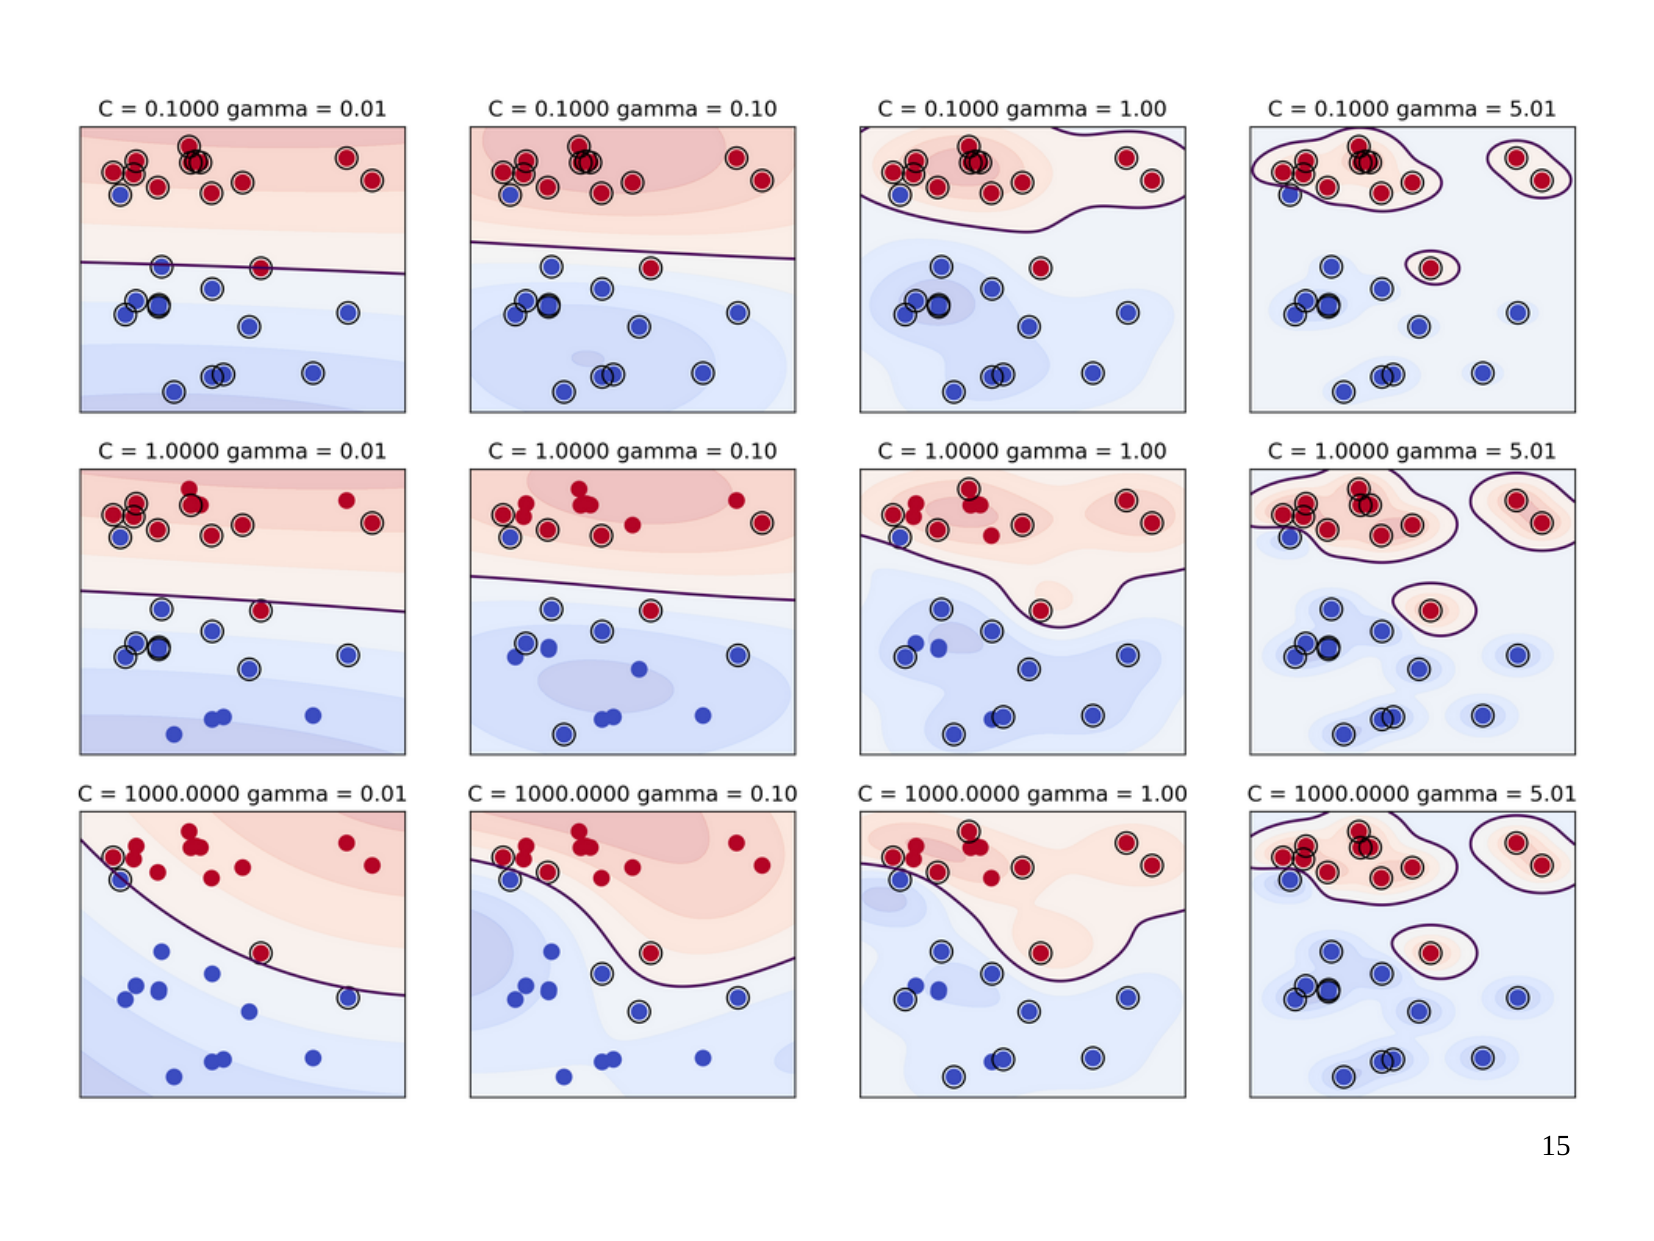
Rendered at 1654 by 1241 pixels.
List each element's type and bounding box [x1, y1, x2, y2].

picture [40, 81, 1606, 1111]
